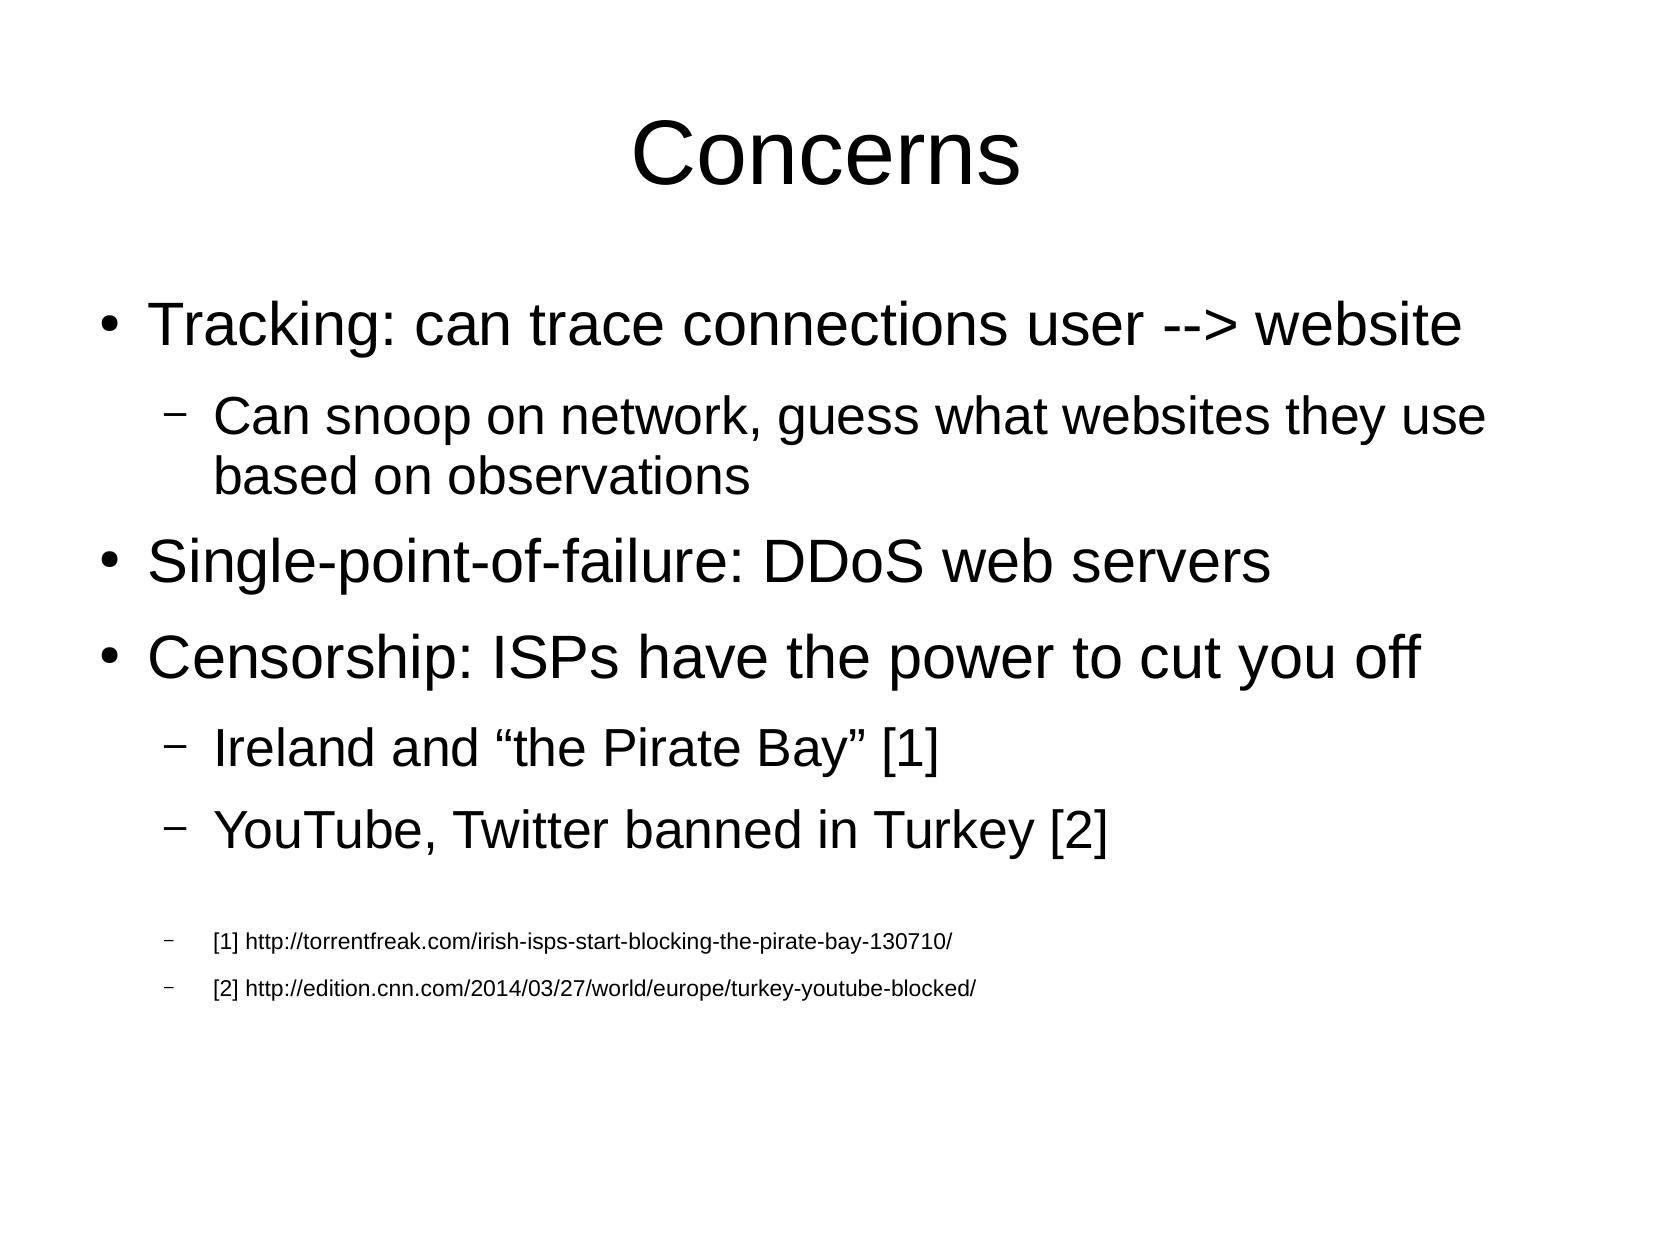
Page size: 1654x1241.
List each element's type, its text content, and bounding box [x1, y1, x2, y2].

list Tracking: can trace connections user --> website Can snoop on network, guess what websites they use based on observations Single-point-of-failure: DDoS web servers Censorship: ISPs have the power to cut you off Ireland and “the Pirate Bay” [1] YouTube, Twitter banned in Turkey [2] [1] http://torrentfreak.com/irish-isps-start-blocking-the-pirate-bay-130710/ [2] http://edition.cnn.com/2014/03/27/world/europe/turkey-youtube-blocked/ [82, 290, 1571, 1010]
title Concerns [82, 49, 1571, 257]
